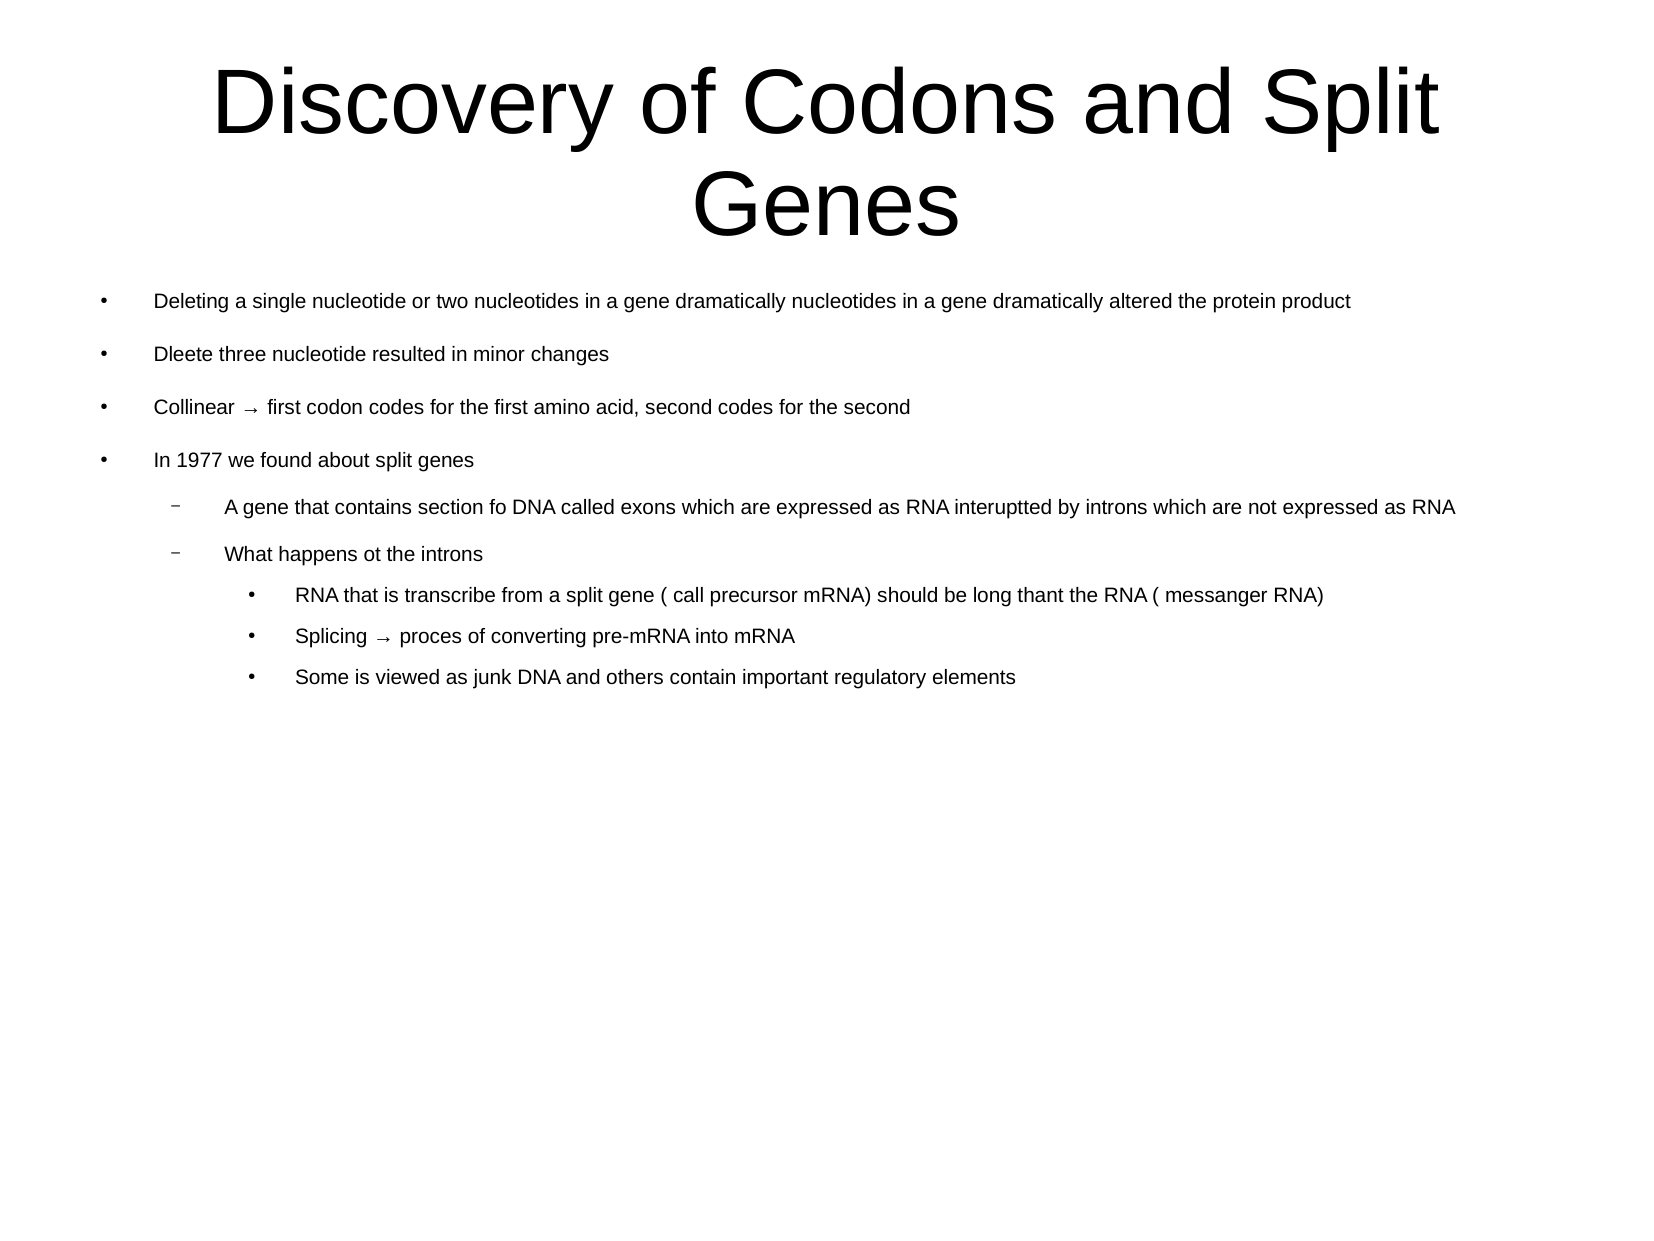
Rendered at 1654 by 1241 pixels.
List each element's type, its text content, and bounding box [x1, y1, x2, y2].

title Discovery of Codons and Split Genes [82, 49, 1571, 257]
list Deleting a single nucleotide or two nucleotides in a gene dramatically nucleotides in a gene dramatically altered the protein product Dleete three nucleotide resulted in minor changes Collinear → first codon codes for the first amino acid, second codes for the second In 1977 we found about split genes A gene that contains section fo DNA called exons which are expressed as RNA interuptted by introns which are not expressed as RNA What happens ot the introns RNA that is transcribe from a split gene ( call precursor mRNA) should be long thant the RNA ( messanger RNA) Splicing → proces of converting pre-mRNA into mRNA Some is viewed as junk DNA and others contain important regulatory elements [82, 290, 1571, 1193]
